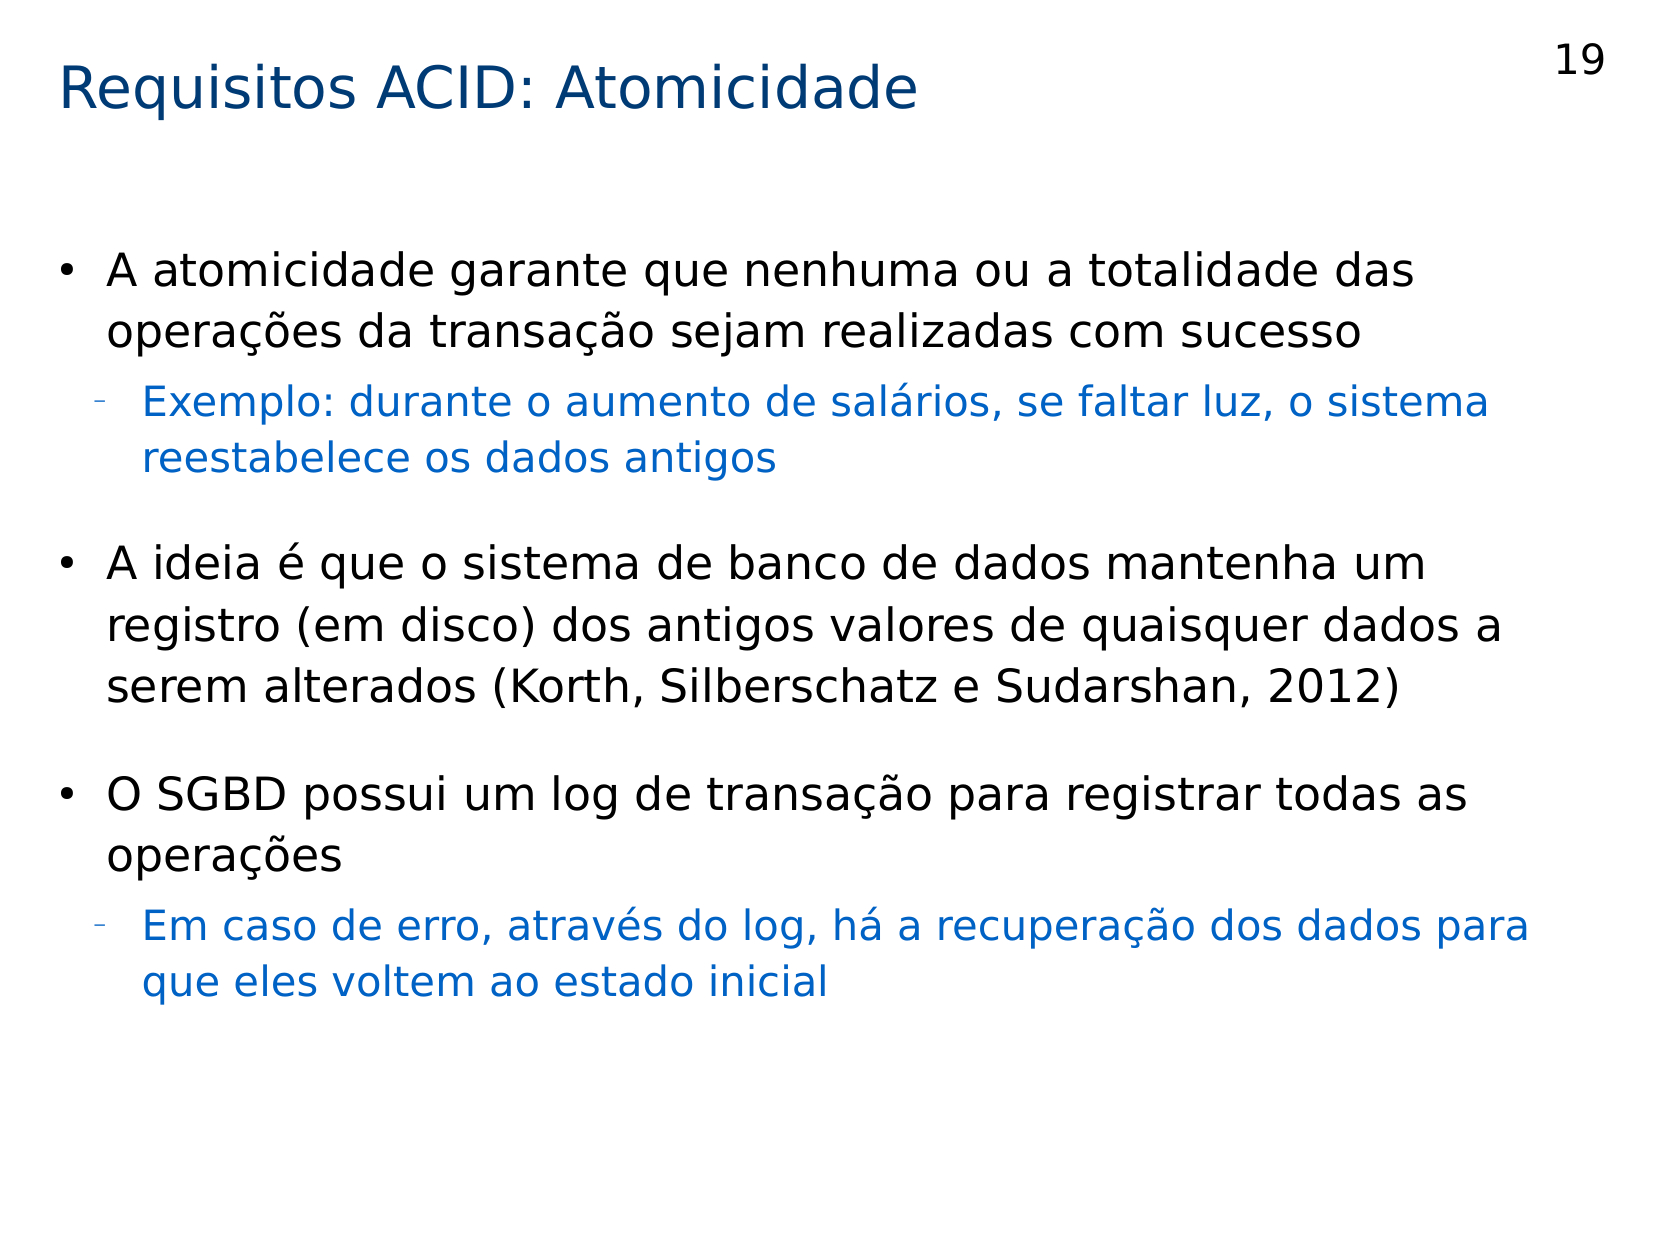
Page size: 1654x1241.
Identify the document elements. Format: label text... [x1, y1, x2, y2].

title Requisitos ACID: Atomicidade [59, 29, 1506, 148]
list A atomicidade garante que nenhuma ou a totalidade das operações da transação sejam realizadas com sucesso Exemplo: durante o aumento de salários, se faltar luz, o sistema reestabelece os dados antigos A ideia é que o sistema de banco de dados mantenha um registro (em disco) dos antigos valores de quaisquer dados a serem alterados (Korth, Silberschatz e Sudarshan, 2012) O SGBD possui um log de transação para registrar todas as operações Em caso de erro, através do log, há a recuperação dos dados para que eles voltem ao estado inicial [59, 236, 1595, 1211]
